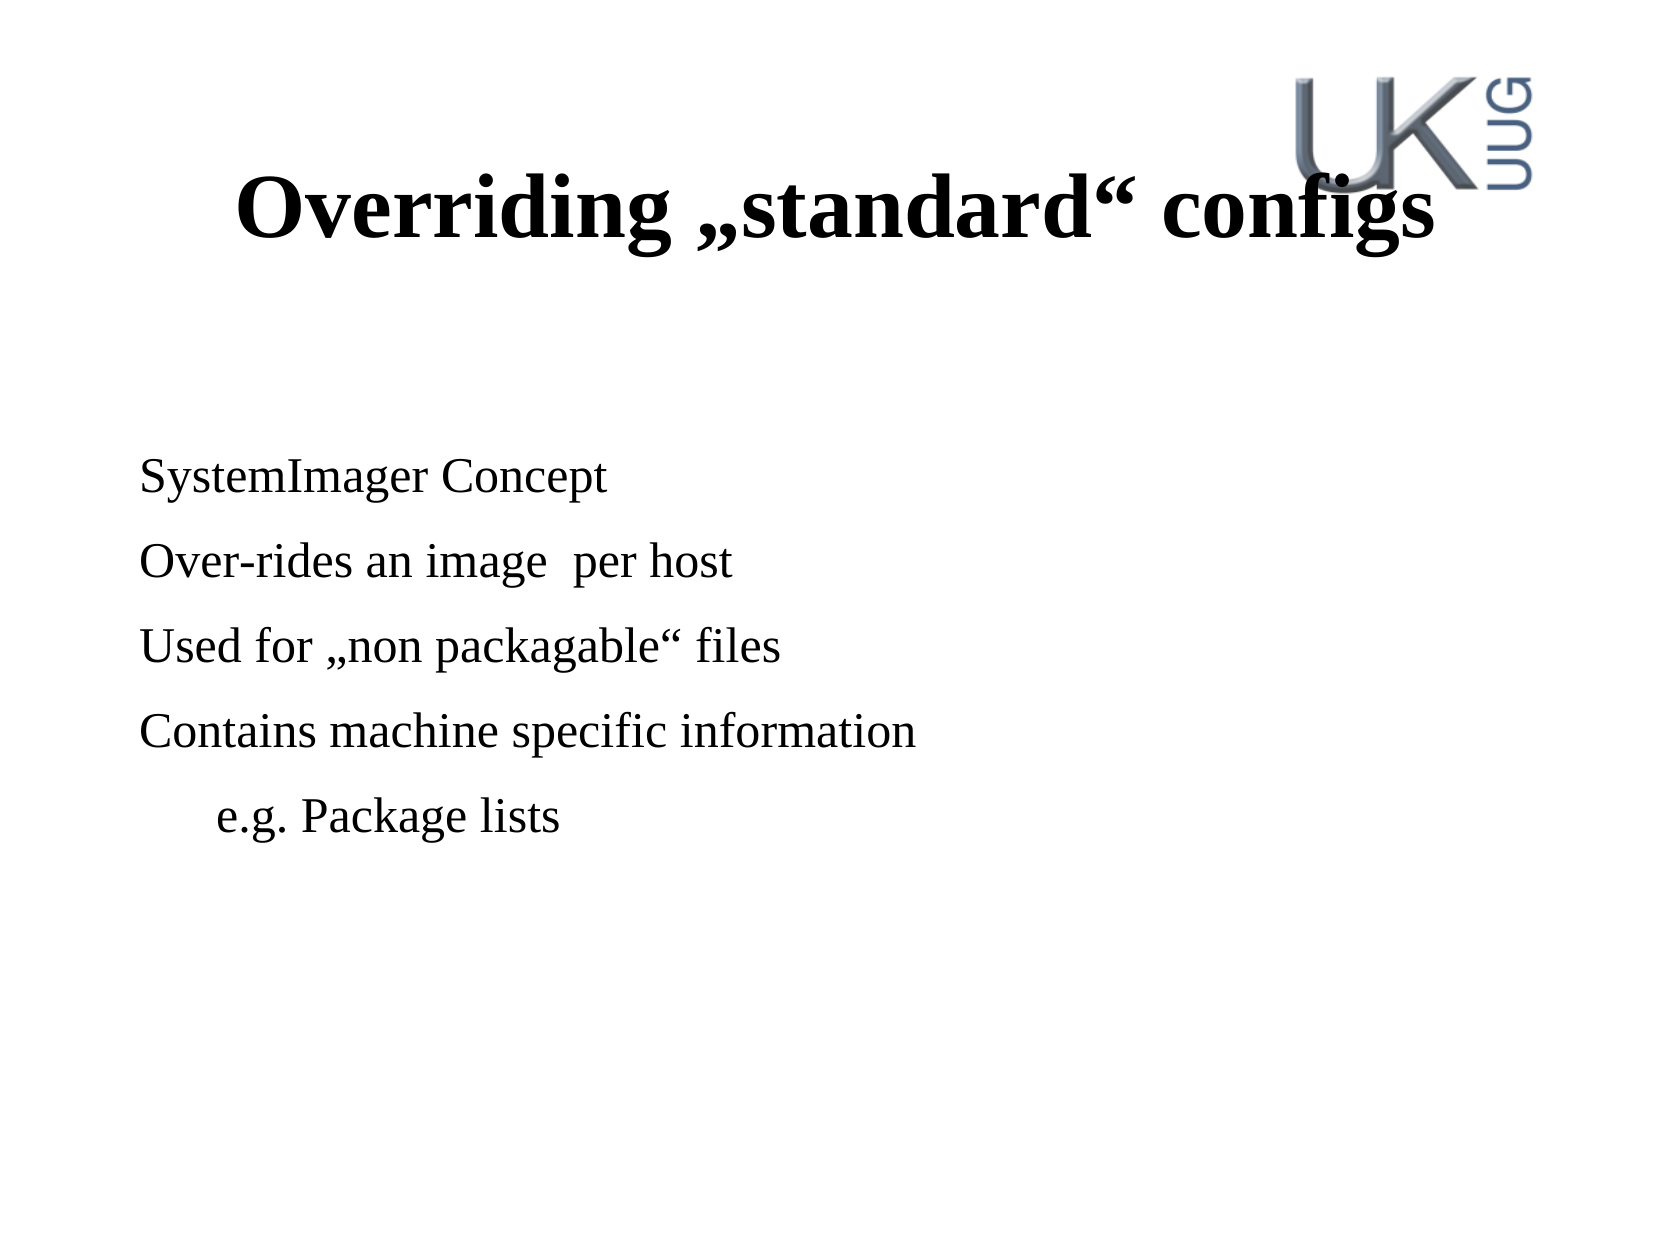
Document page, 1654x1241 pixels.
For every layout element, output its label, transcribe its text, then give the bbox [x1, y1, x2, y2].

title Overriding „standard“ configs [121, 102, 1534, 311]
list SystemImager Concept Over-rides an image per host Used for „non packagable“ files Contains machine specific information e.g. Package lists [121, 344, 1534, 1127]
picture [1289, 74, 1538, 196]
